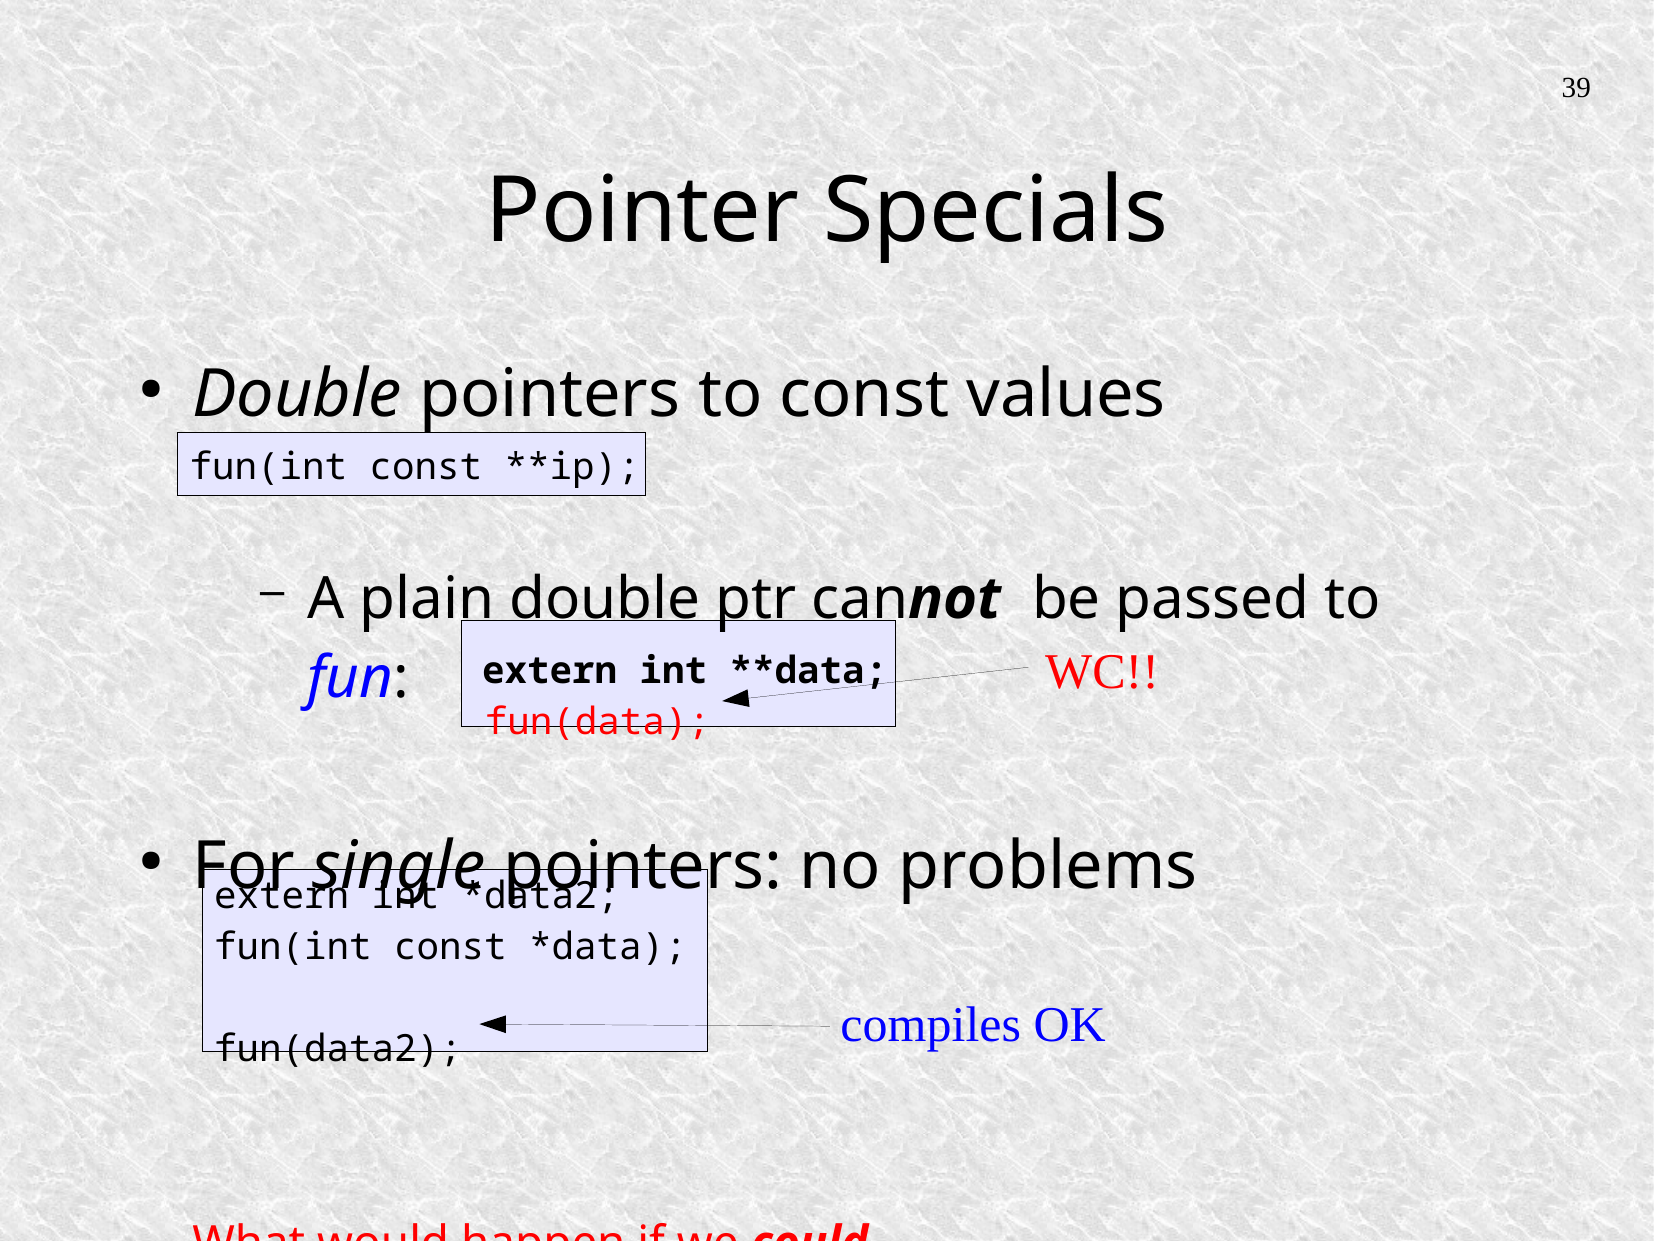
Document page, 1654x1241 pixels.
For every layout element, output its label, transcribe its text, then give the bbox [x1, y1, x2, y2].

picture [578, 1236, 590, 1241]
picture [199, 1235, 208, 1241]
picture [606, 1236, 617, 1241]
picture [537, 1235, 547, 1241]
picture [565, 1235, 577, 1241]
picture [283, 1235, 292, 1241]
picture [620, 1235, 641, 1241]
picture [388, 1235, 400, 1241]
picture [322, 1235, 332, 1241]
picture [470, 1236, 481, 1241]
picture [591, 1235, 601, 1241]
picture [509, 1235, 519, 1241]
picture [484, 1235, 507, 1241]
text_box compiles OK [840, 996, 1106, 1053]
picture [810, 1235, 819, 1241]
picture [681, 1235, 691, 1241]
picture [796, 1235, 804, 1241]
picture [417, 1235, 426, 1241]
picture [0, 0, 1654, 1241]
picture [524, 1236, 536, 1241]
picture [719, 1236, 731, 1241]
picture [824, 1235, 833, 1241]
picture [361, 1236, 373, 1241]
title Pointer Specials [121, 102, 1534, 311]
picture [404, 1235, 413, 1241]
picture [710, 1235, 718, 1241]
picture [645, 1235, 654, 1241]
text_box WC!! [1045, 643, 1160, 700]
picture [296, 1235, 319, 1241]
picture [218, 1235, 227, 1241]
picture [338, 1235, 348, 1241]
picture [351, 1235, 359, 1241]
picture [697, 1235, 707, 1241]
picture [552, 1236, 564, 1241]
picture [732, 1235, 758, 1241]
picture [658, 1235, 678, 1241]
picture [428, 1236, 440, 1241]
picture [762, 1235, 780, 1241]
picture [243, 1236, 254, 1241]
text_box extern int *data2; fun(int const *data); fun(data2); [214, 868, 687, 1043]
picture [374, 1235, 384, 1241]
text_box fun(int const **ip); extern int **data; fun(data); [189, 439, 1462, 831]
picture [838, 1235, 848, 1241]
list Double pointers to const values A plain double ptr cannot be passed to fun: For single pointers: no problems What would happen if we could initialize a Type const ** with a Type **? [121, 344, 1534, 1235]
picture [230, 1235, 238, 1241]
picture [444, 1235, 465, 1241]
picture [257, 1235, 281, 1241]
